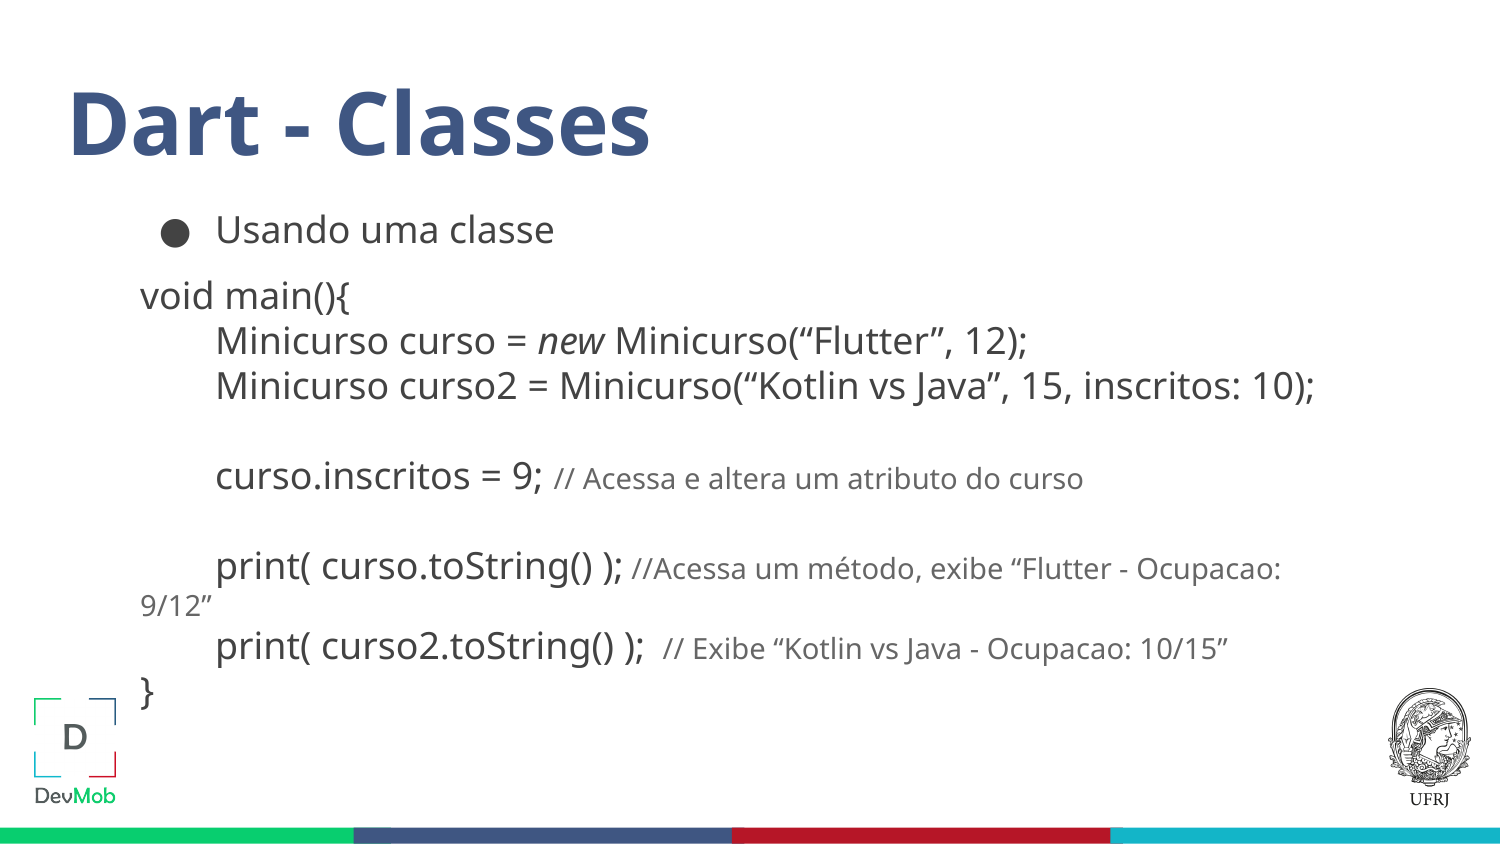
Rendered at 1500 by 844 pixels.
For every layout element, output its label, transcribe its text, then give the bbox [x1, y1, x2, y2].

picture [1388, 688, 1471, 808]
list Usando uma classe void main(){ Minicurso curso = new Minicurso(“Flutter”, 12); Minicurso curso2 = Minicurso(“Kotlin vs Java”, 15, inscritos: 10); curso.inscritos = 9; // Acessa e altera um atributo do curso print( curso.toString() ); //Acessa um método, exibe “Flutter - Ocupacao: 9/12” print( curso2.toString() ); // Exibe “Kotlin vs Java - Ocupacao: 10/15” } [125, 167, 1375, 752]
picture [34, 698, 116, 808]
title Dart - Classes [51, 51, 1449, 189]
